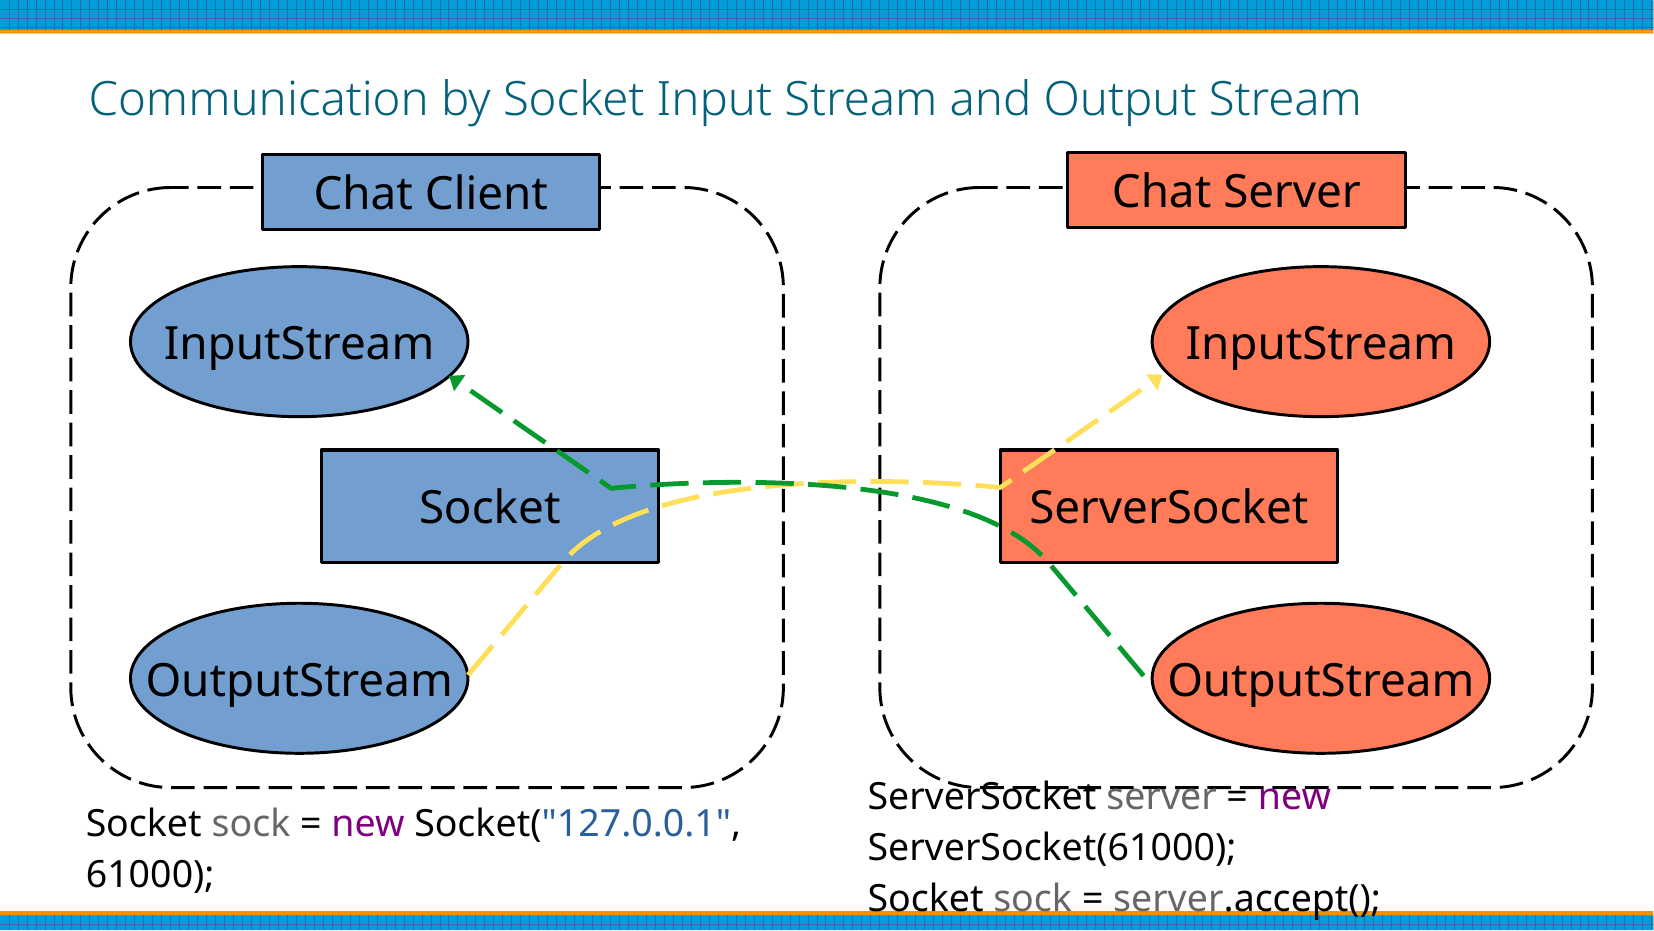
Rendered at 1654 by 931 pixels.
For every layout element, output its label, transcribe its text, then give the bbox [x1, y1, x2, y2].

title Communication by Socket Input Stream and Output Stream [88, 44, 1565, 151]
text_box OutputStream [1152, 603, 1490, 754]
text_box ServerSocket [1000, 449, 1338, 563]
text_box InputStream [1152, 266, 1490, 417]
text_box Chat Server [1067, 152, 1406, 228]
text_box Socket [321, 449, 659, 563]
text_box InputStream [130, 266, 469, 417]
text_box Chat Client [262, 154, 600, 230]
text_box OutputStream [130, 603, 469, 754]
text_box ServerSocket server = new ServerSocket(61000); Socket sock = server.accept(); [861, 782, 1654, 910]
text_box Socket sock = new Socket("127.0.0.1", 61000); [79, 793, 808, 901]
